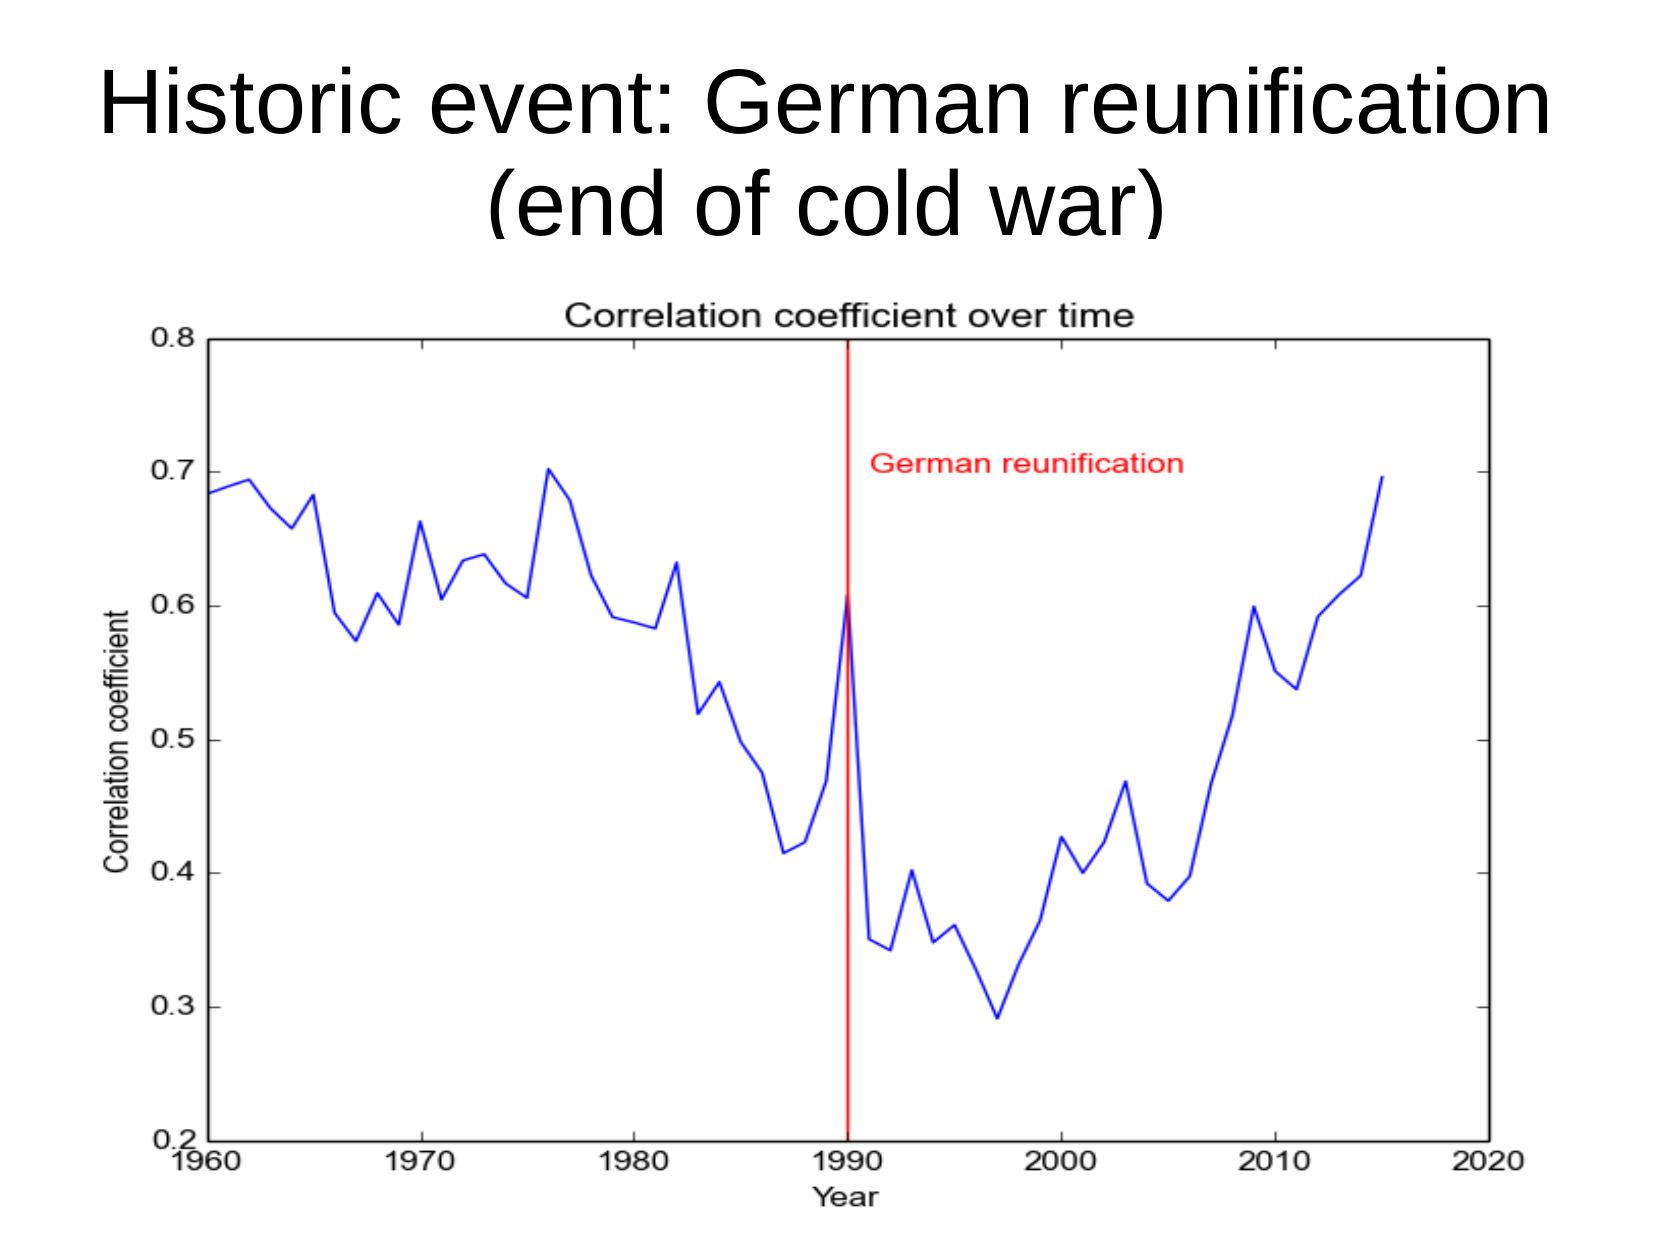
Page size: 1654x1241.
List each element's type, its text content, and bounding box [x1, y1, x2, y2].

picture [0, 239, 1654, 1241]
title Historic event: German reunification (end of cold war) [82, 49, 1571, 239]
